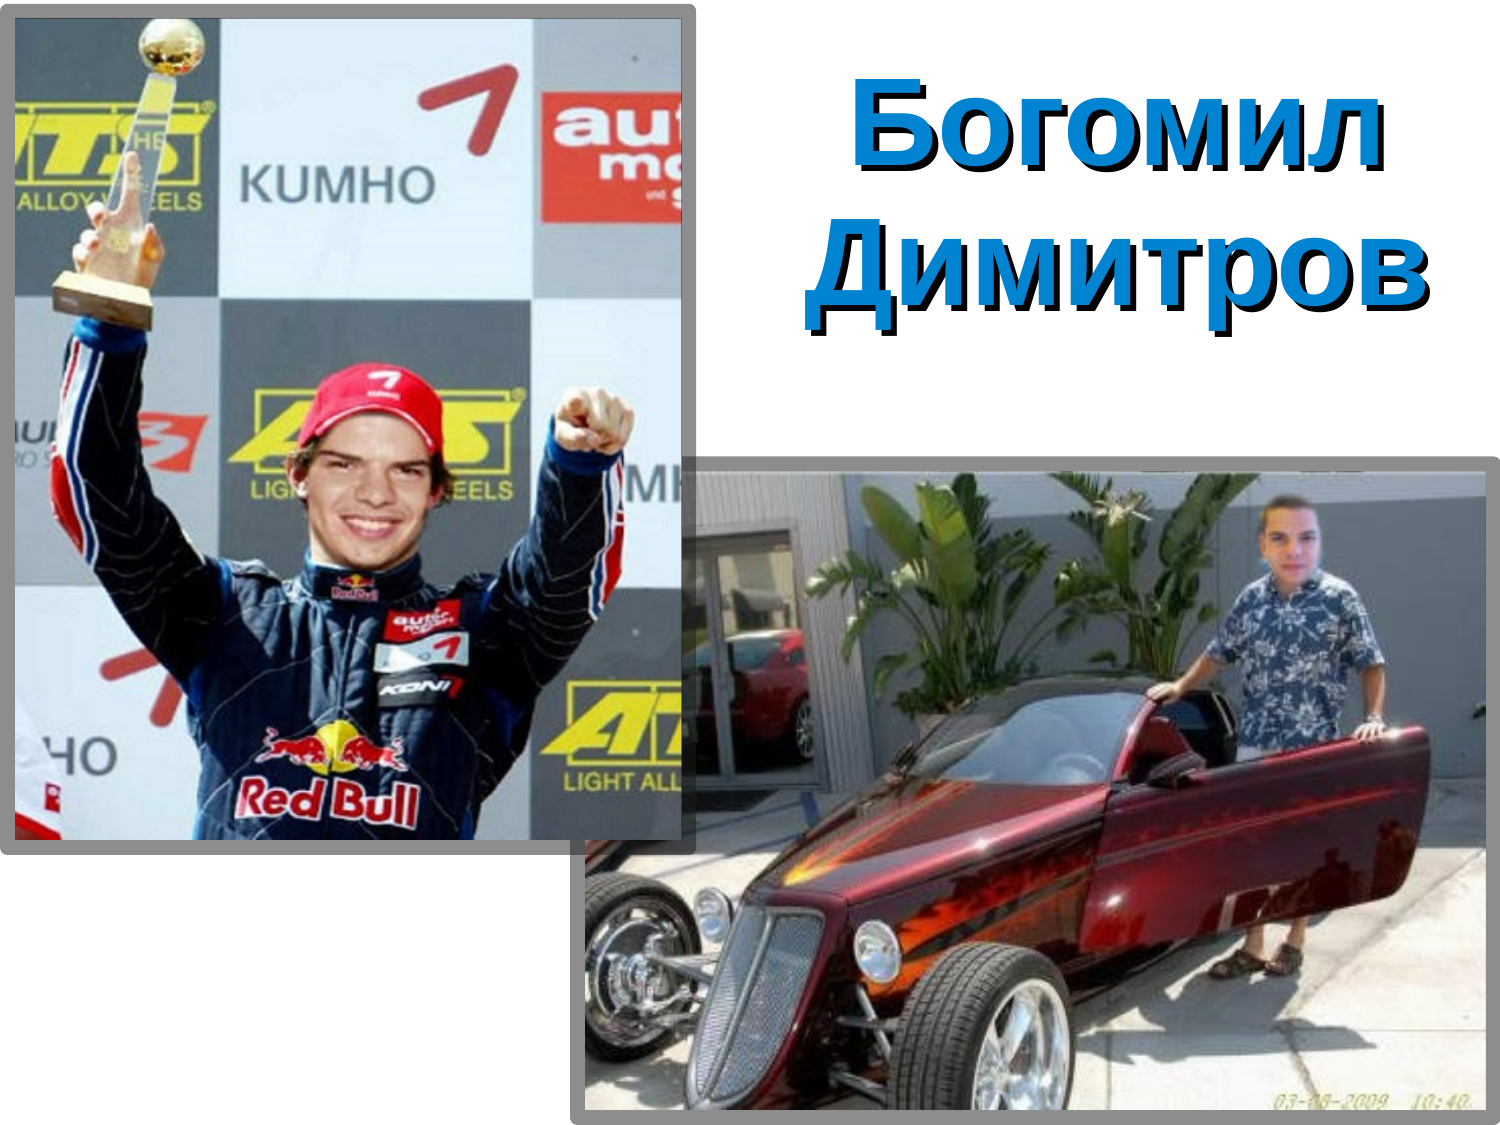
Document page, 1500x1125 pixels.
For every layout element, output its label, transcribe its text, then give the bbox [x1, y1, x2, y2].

picture [15, 18, 682, 841]
picture [585, 471, 1486, 1111]
text_box Богомил Димитров [765, 45, 1471, 340]
